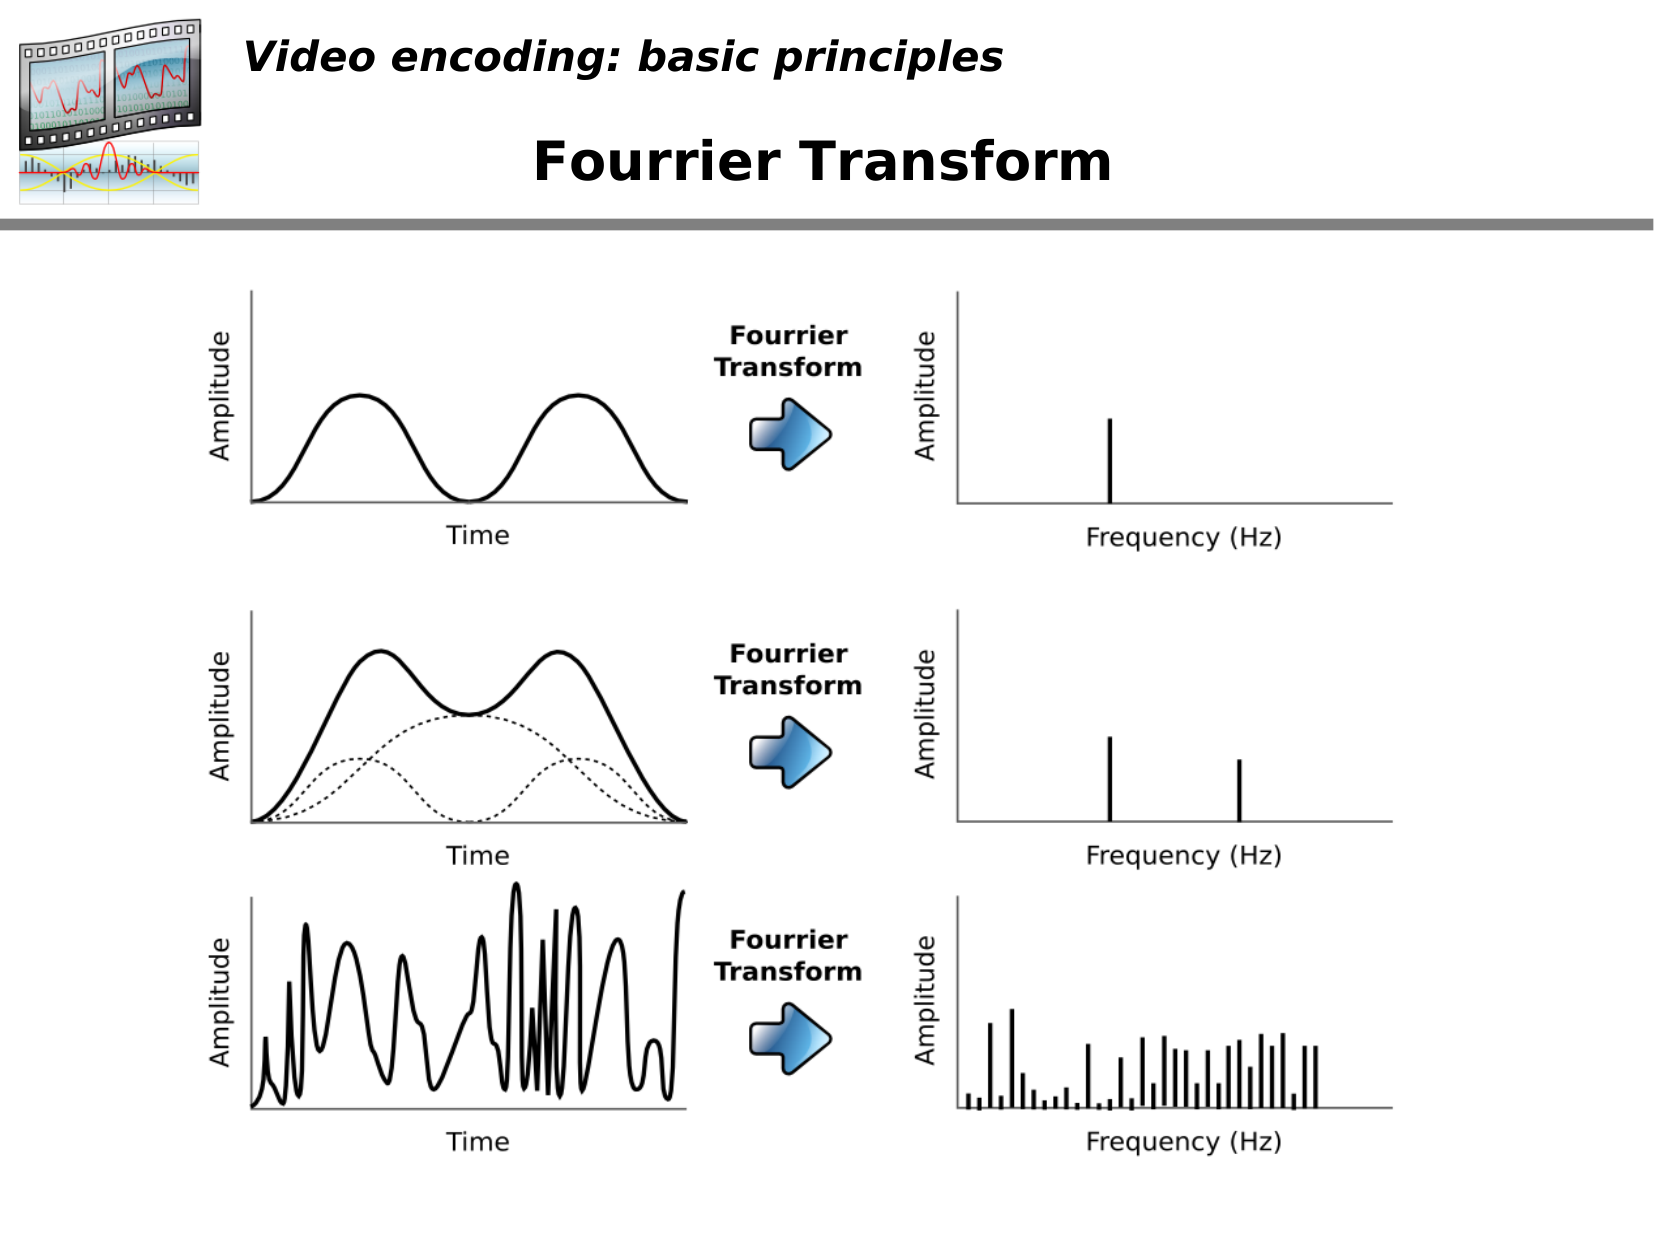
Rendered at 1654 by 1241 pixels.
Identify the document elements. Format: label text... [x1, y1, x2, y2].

text_box Video encoding: basic principles [228, 25, 1020, 89]
text_box Fourrier Transform [518, 122, 1131, 201]
picture [0, 2, 225, 218]
text_box [0, 218, 1654, 231]
picture [188, 259, 1419, 1182]
